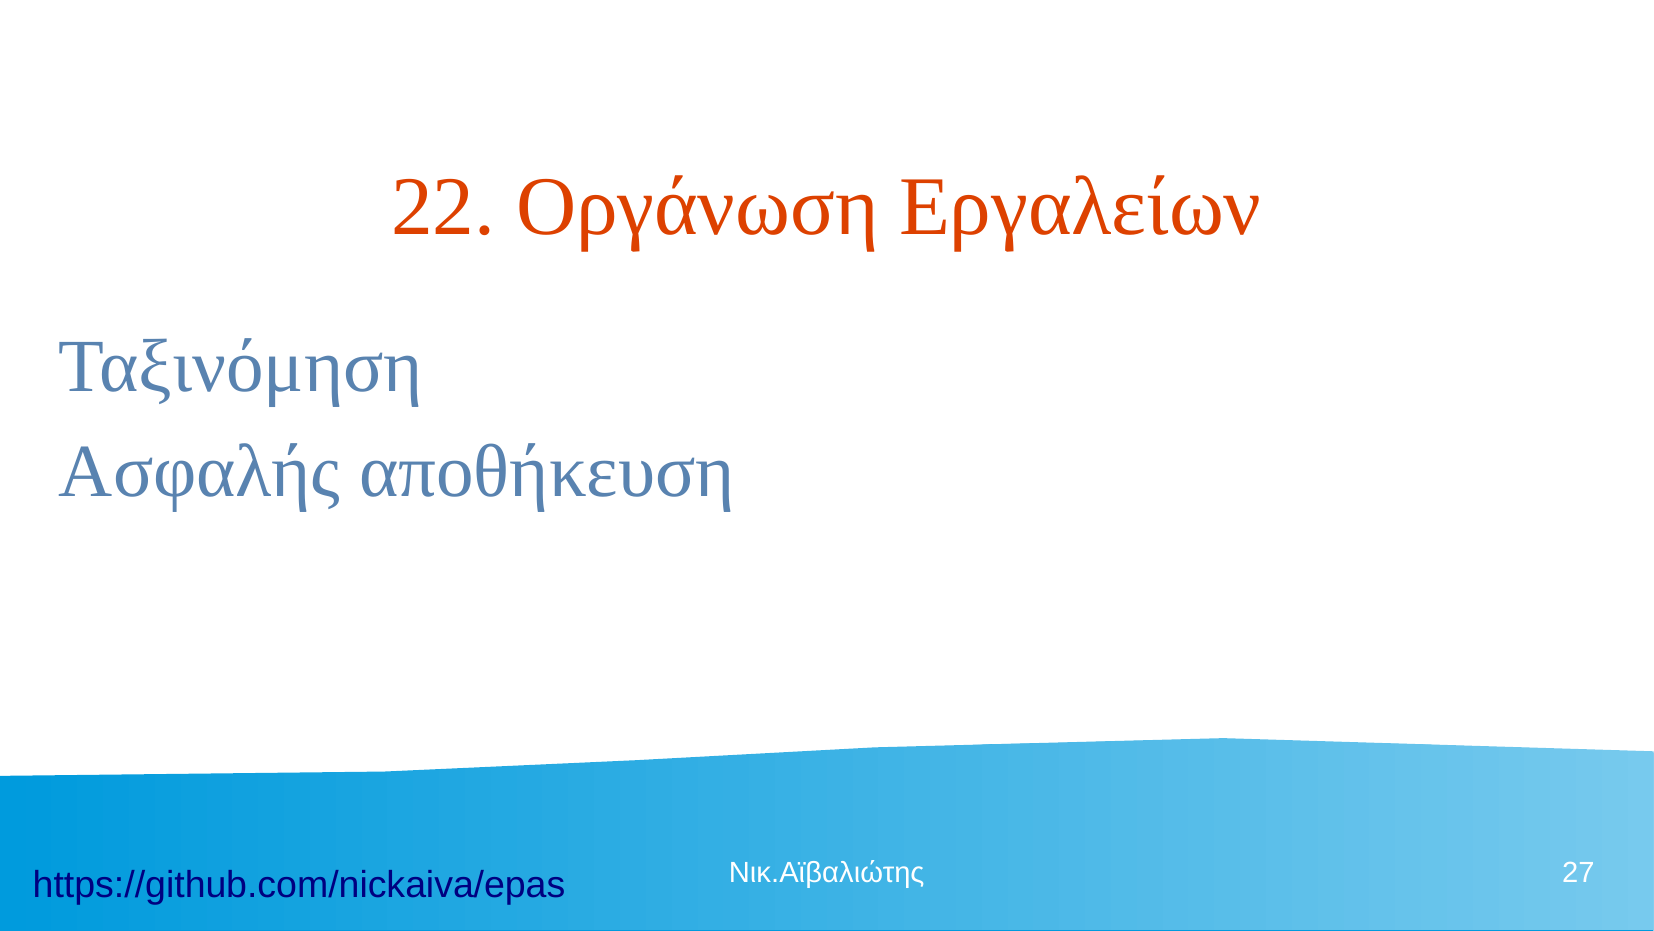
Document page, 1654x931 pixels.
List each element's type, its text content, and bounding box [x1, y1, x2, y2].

list Ταξινόμηση Ασφαλής αποθήκευση [59, 324, 1595, 680]
title 22. Οργάνωση Εργαλείων [88, 118, 1565, 296]
